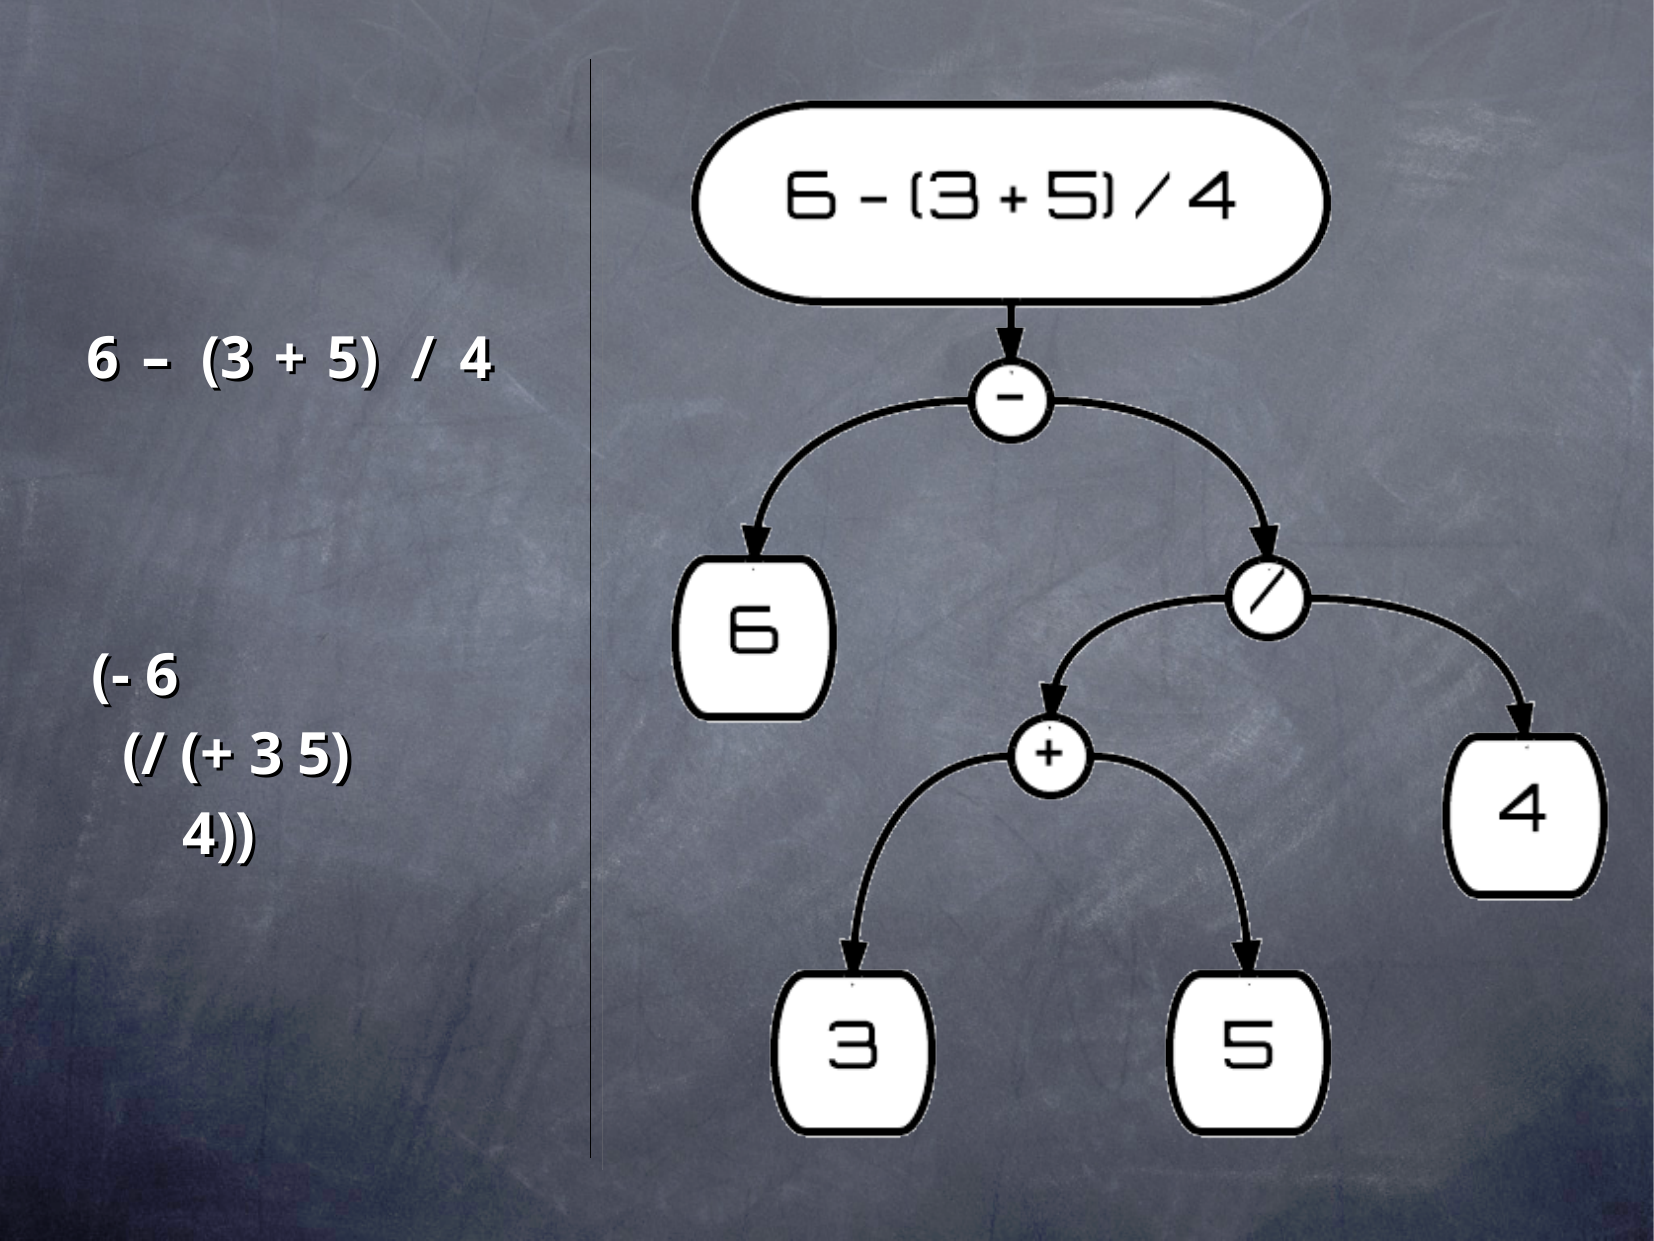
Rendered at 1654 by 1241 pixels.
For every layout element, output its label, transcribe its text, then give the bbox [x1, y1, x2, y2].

text_box (- 6 (/ (+ 3 5) 4)) [76, 625, 568, 872]
text_box 6 – (3 + 5) / 4 [70, 308, 579, 402]
picture [0, 0, 1654, 1241]
